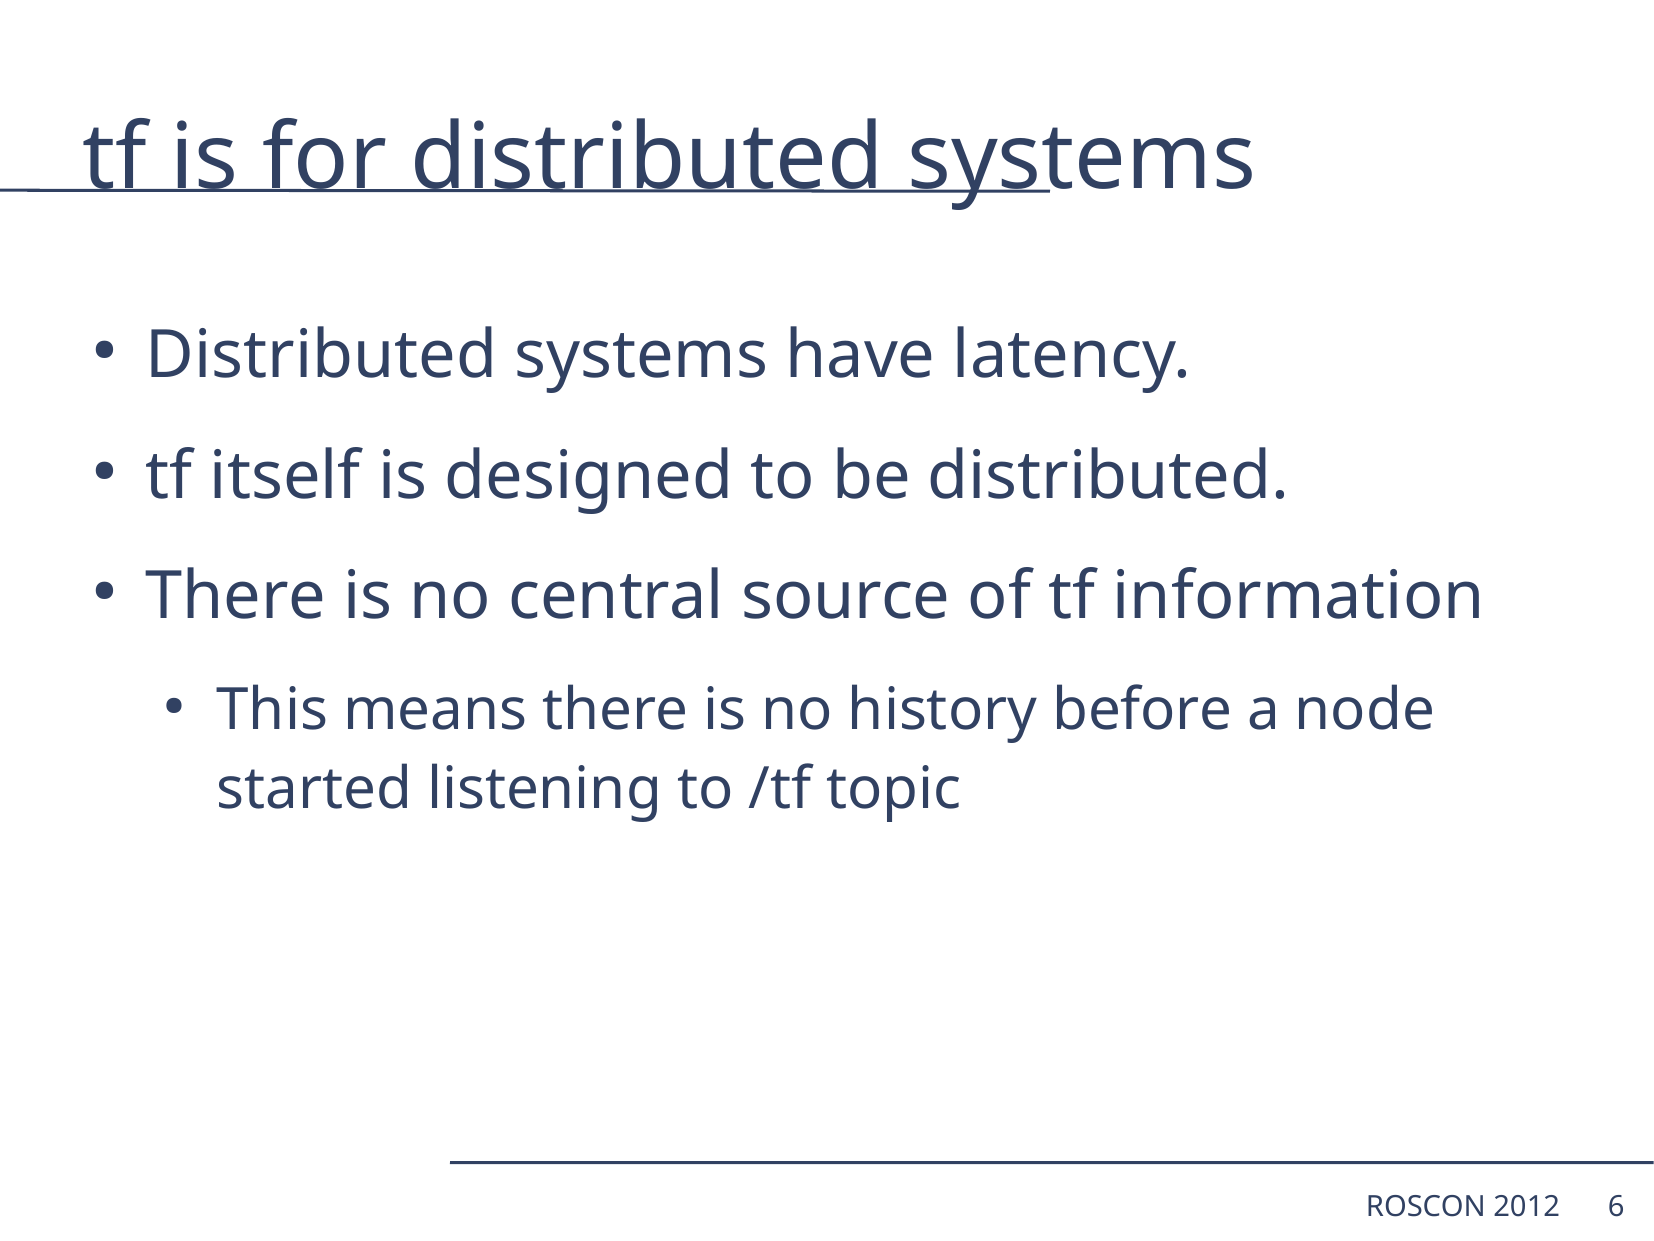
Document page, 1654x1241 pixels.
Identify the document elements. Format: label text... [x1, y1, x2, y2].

title tf is for distributed systems [82, 56, 1571, 250]
list Distributed systems have latency. tf itself is designed to be distributed. There is no central source of tf information This means there is no history before a node started listening to /tf topic [75, 306, 1564, 1126]
